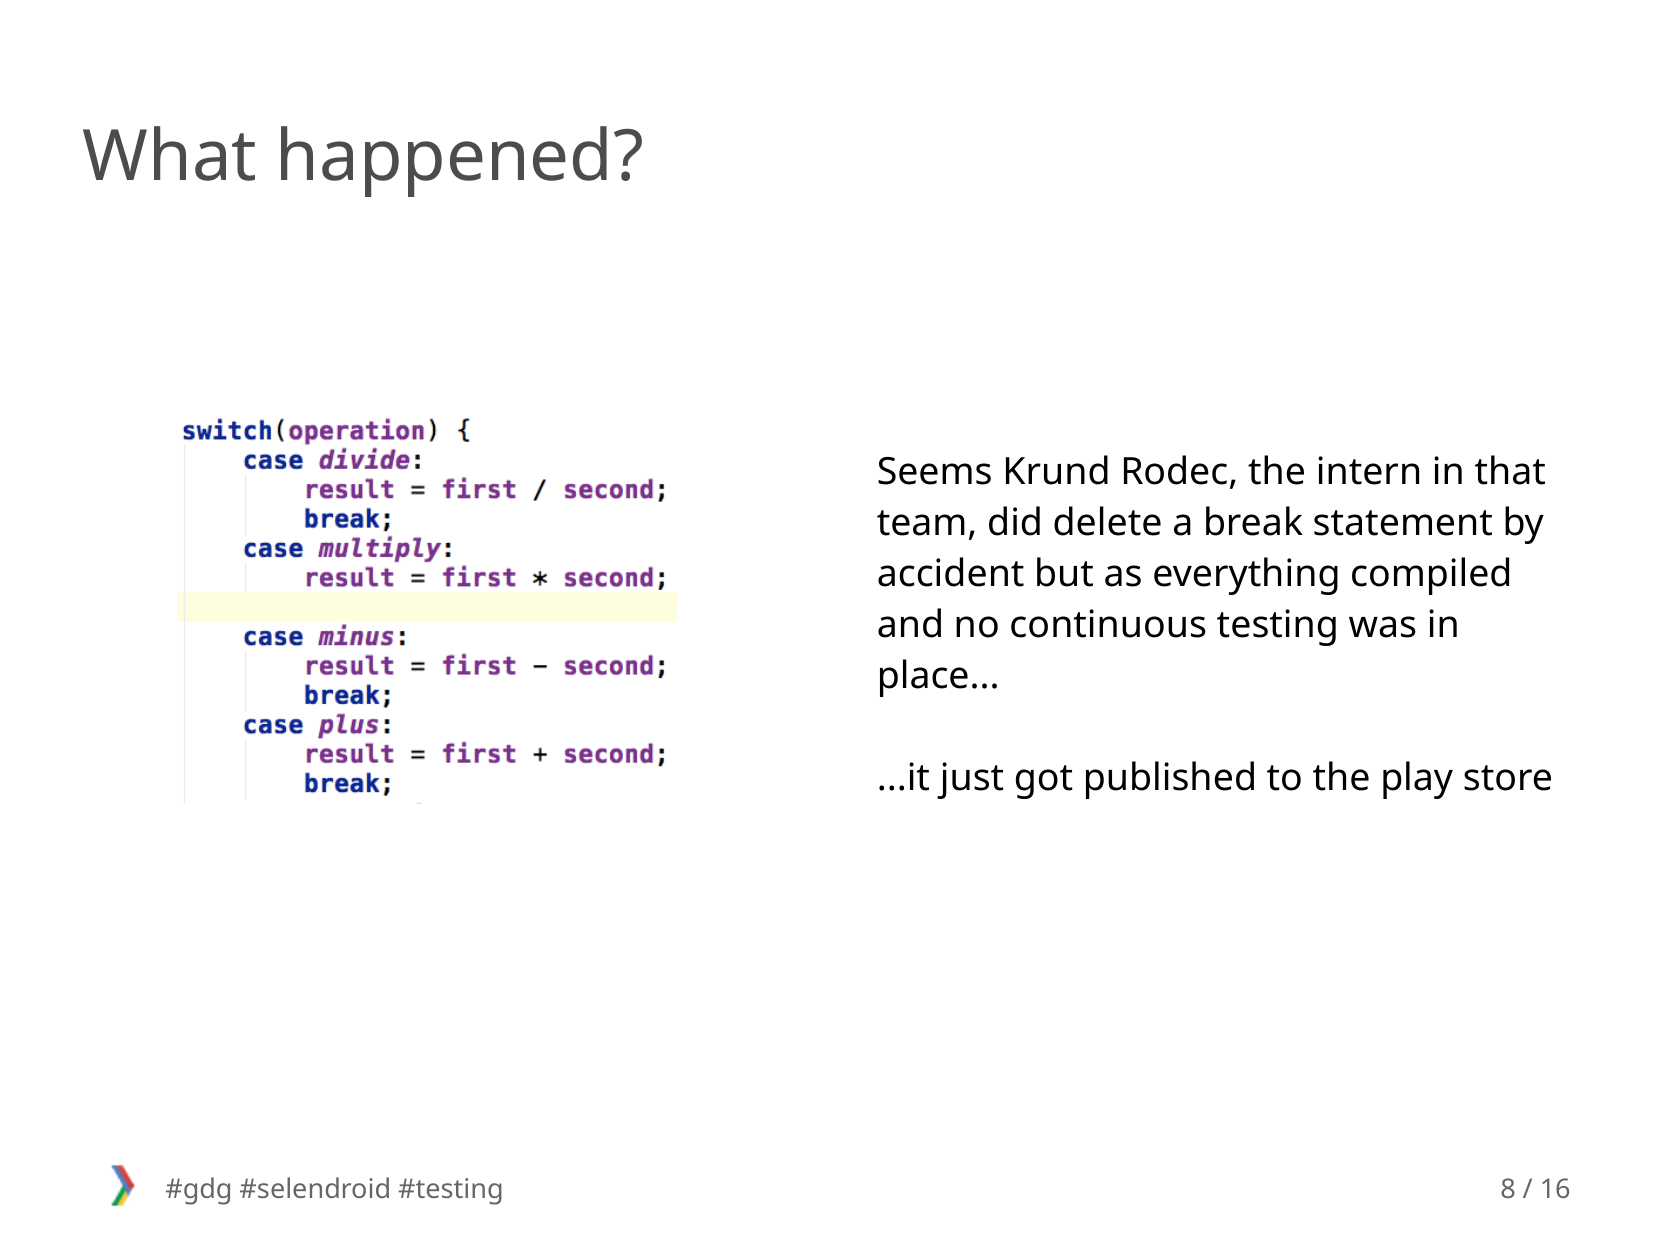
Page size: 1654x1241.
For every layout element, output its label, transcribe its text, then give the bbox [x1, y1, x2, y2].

text_box Seems Krund Rodec, the intern in that team, did delete a break statement by accident but as everything compiled and no continuous testing was in place... ...it just got published to the play store [862, 437, 1595, 922]
title What happened? [82, 49, 1571, 257]
picture [177, 416, 677, 804]
picture [97, 1159, 148, 1211]
